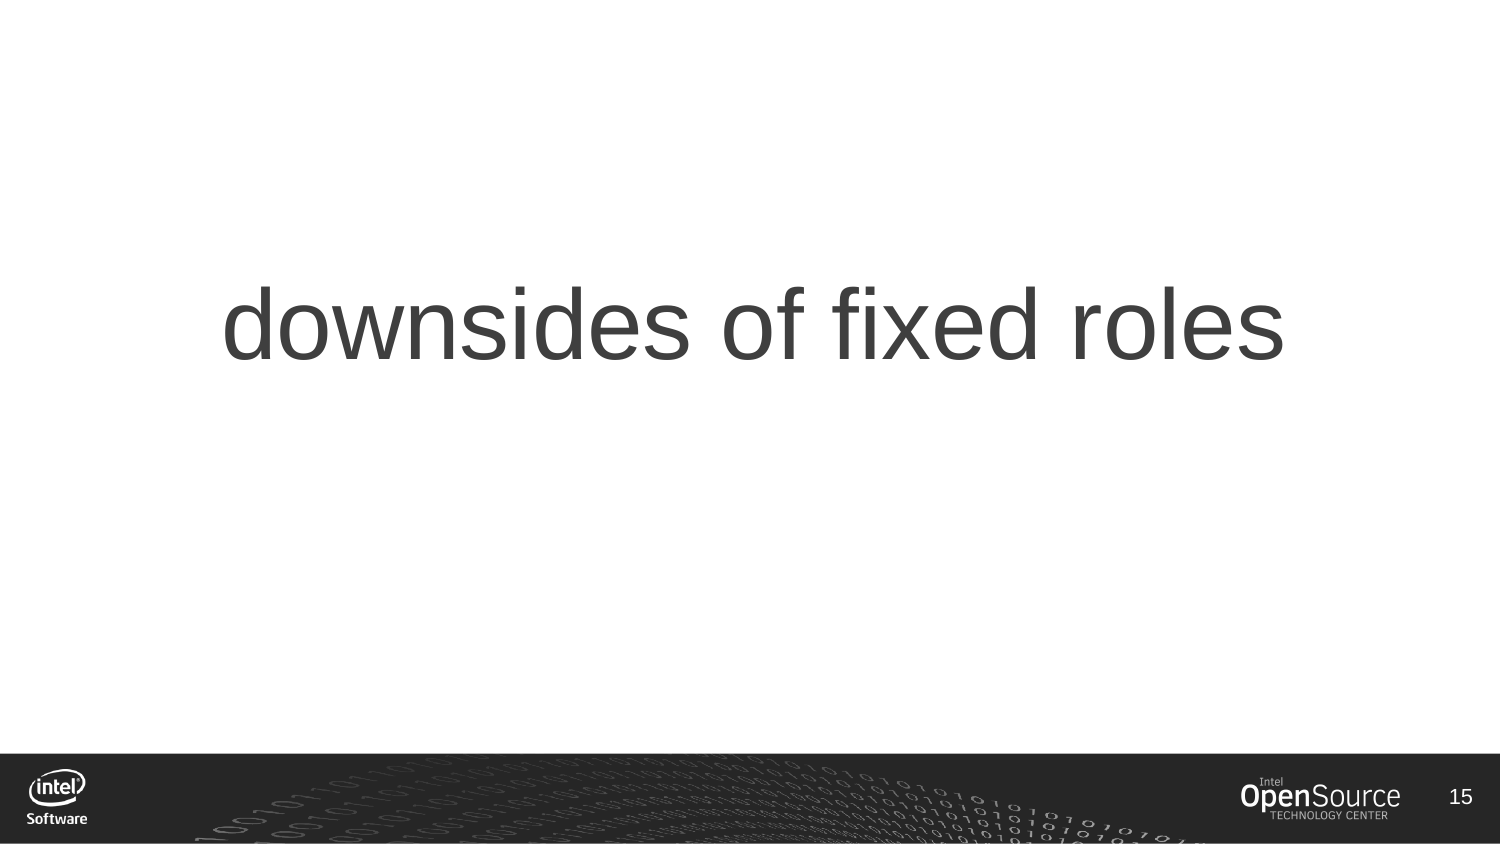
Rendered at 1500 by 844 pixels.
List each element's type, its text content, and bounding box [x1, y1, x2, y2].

picture [27, 753, 87, 844]
picture [1220, 757, 1418, 839]
title downsides of fixed roles [79, 259, 1430, 413]
